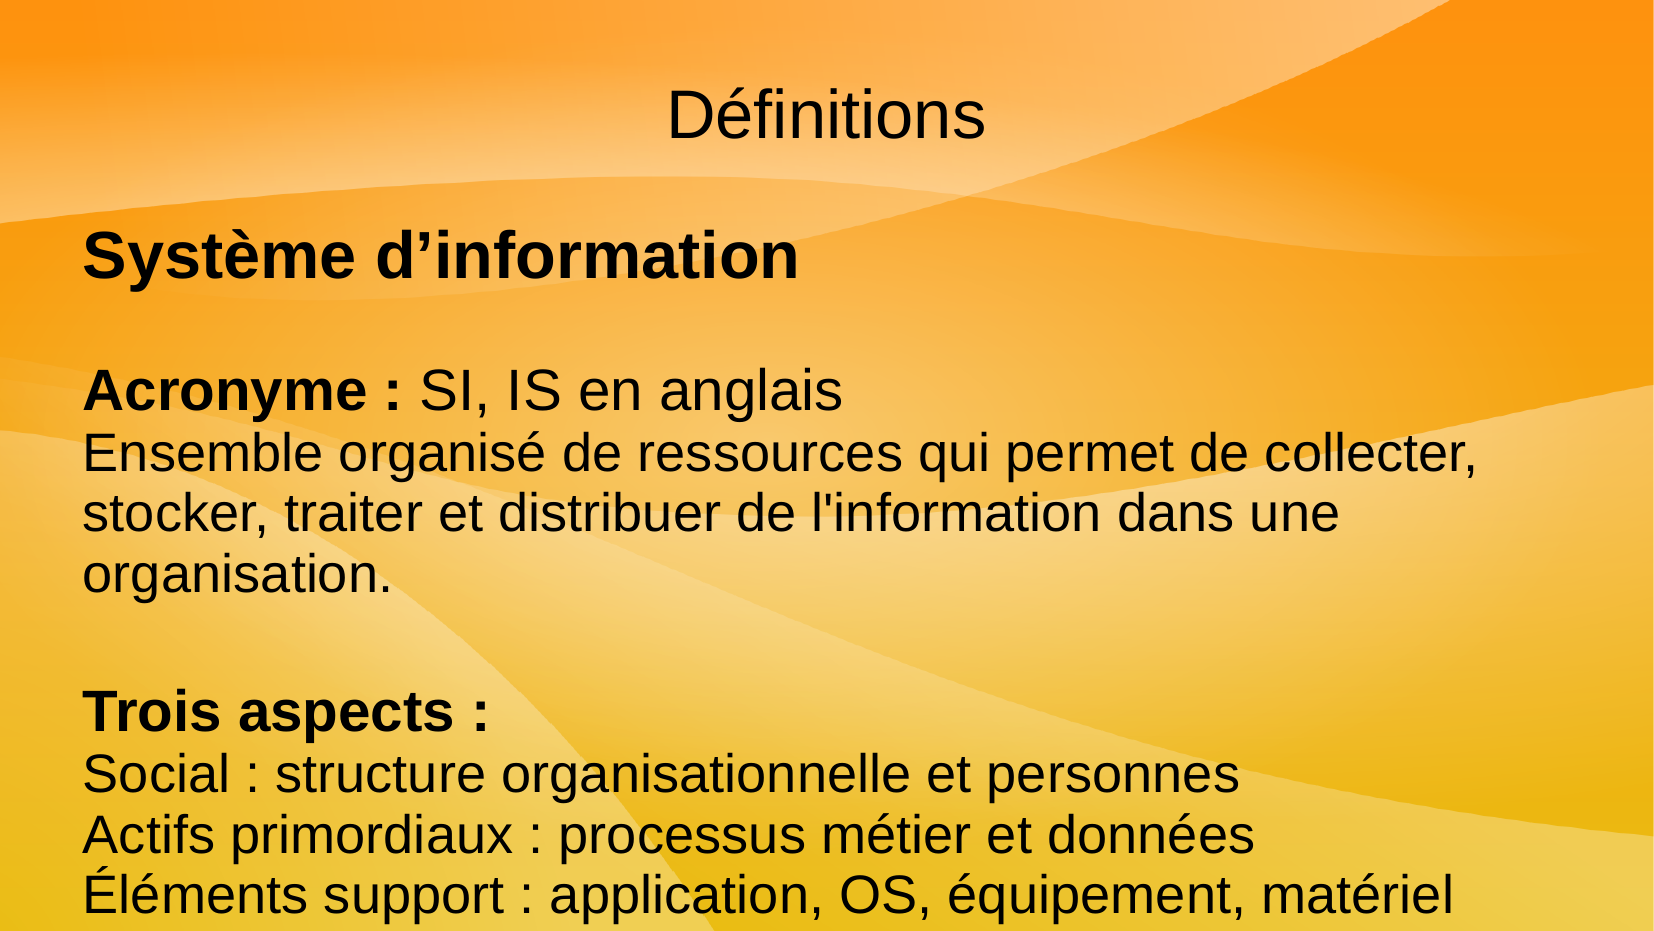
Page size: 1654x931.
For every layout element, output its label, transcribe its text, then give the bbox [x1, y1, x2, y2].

picture [0, 0, 1654, 931]
title Définitions [82, 37, 1571, 193]
subtitle Système d’information Acronyme : SI, IS en anglais Ensemble organisé de ressources qui permet de collecter, stocker, traiter et distribuer de l'information dans une organisation. Trois aspects : Social : structure organisationnelle et personnes Actifs primordiaux : processus métier et données Éléments support : application, OS, équipement, matériel [82, 217, 1571, 926]
